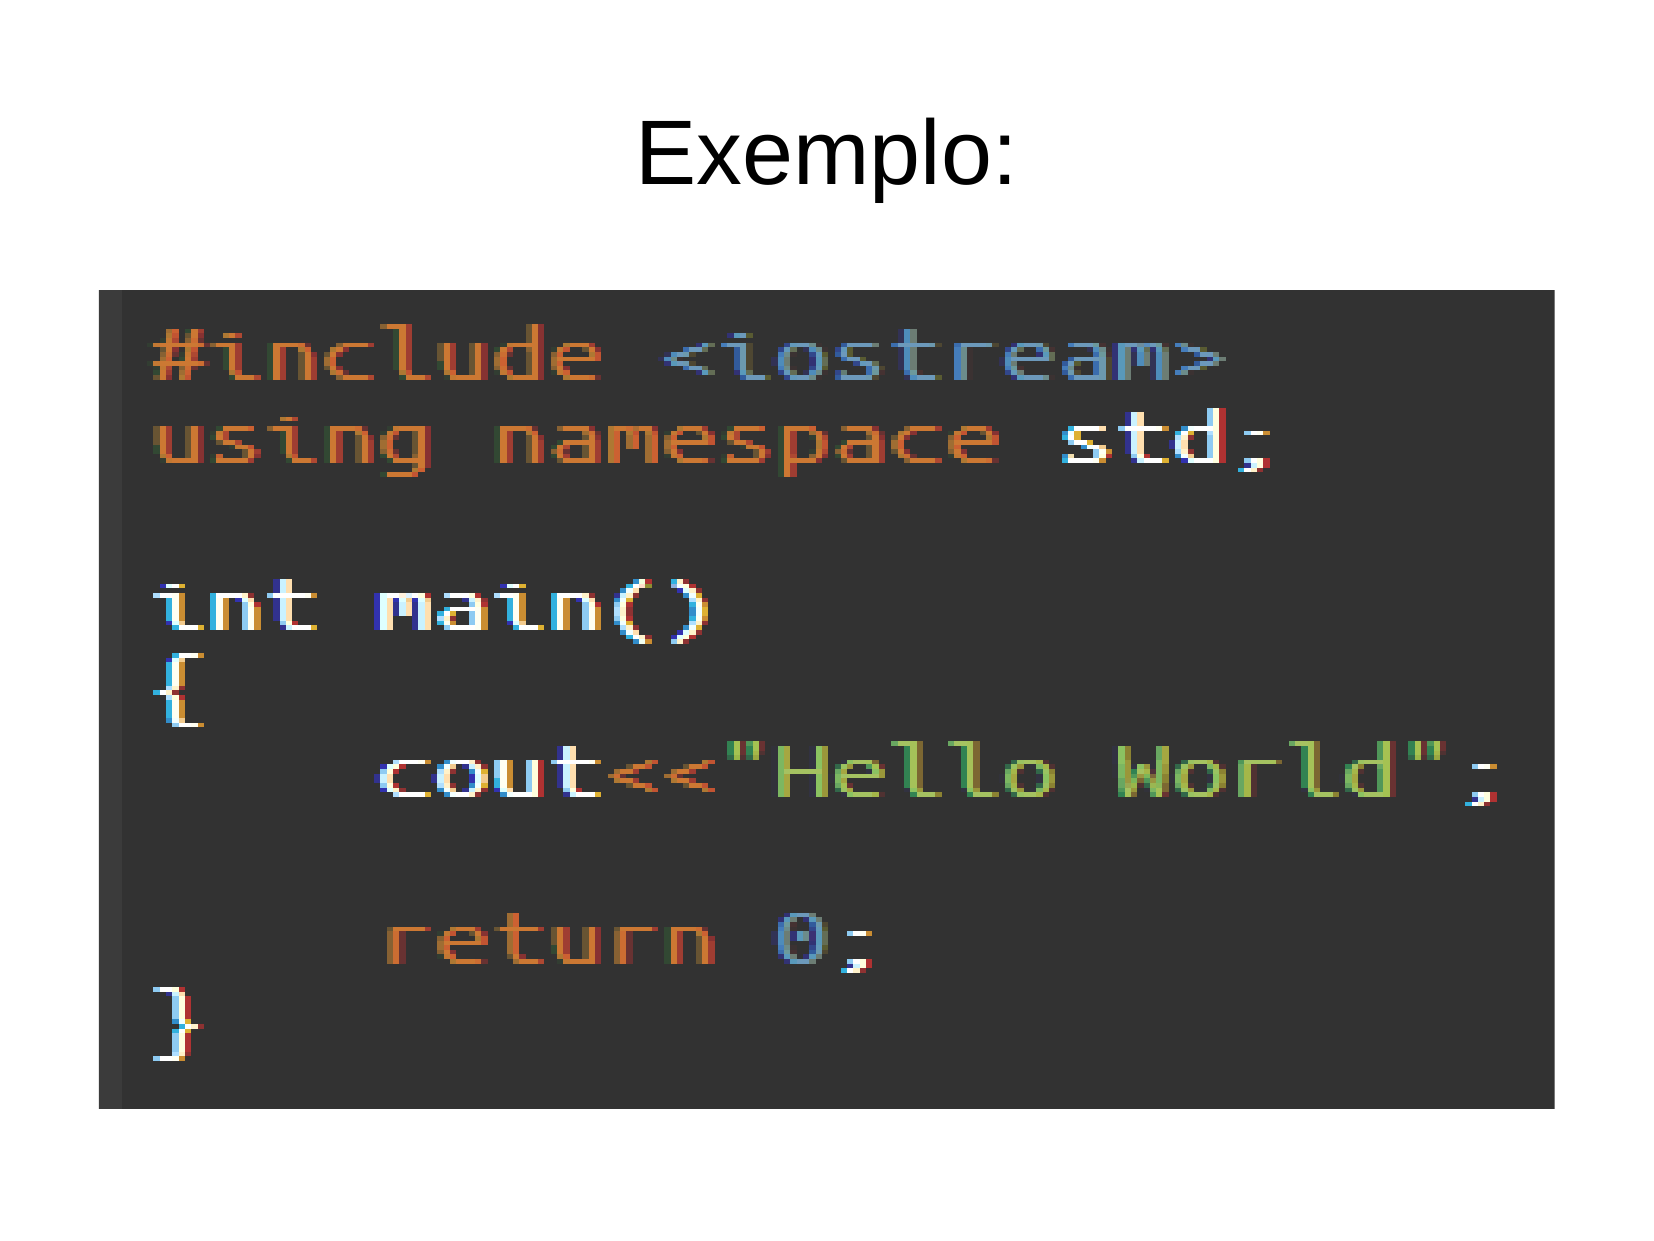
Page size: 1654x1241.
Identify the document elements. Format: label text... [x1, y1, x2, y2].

title Exemplo: [82, 49, 1571, 257]
picture [98, 290, 1555, 1109]
